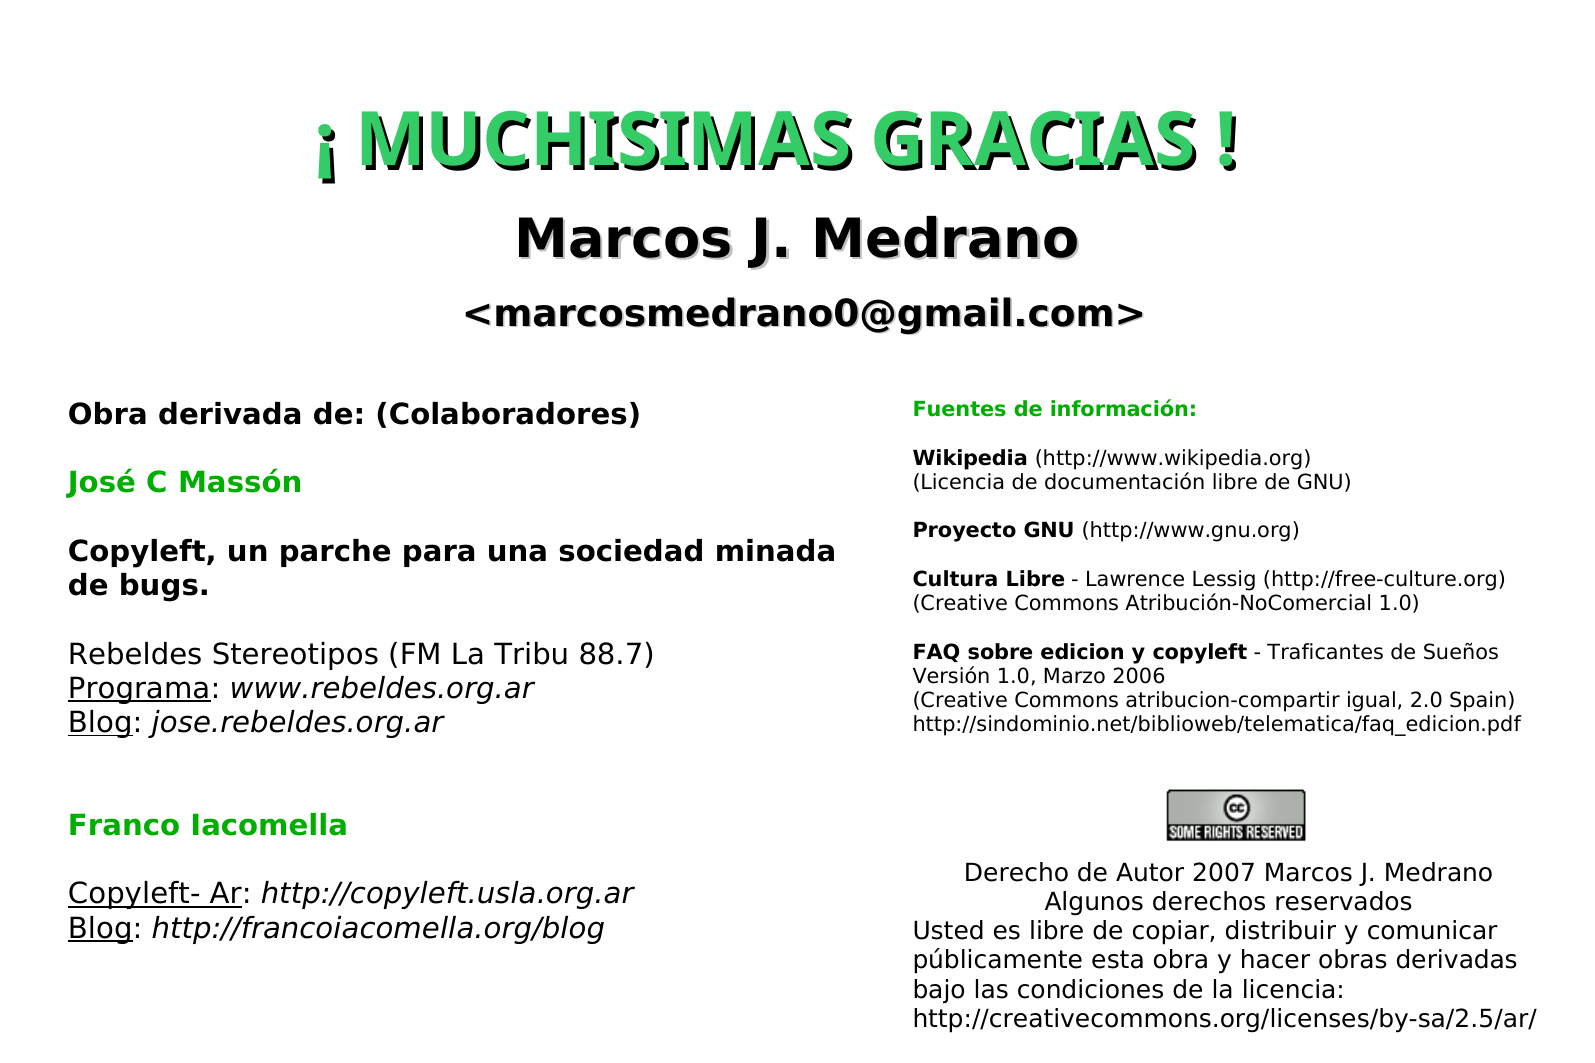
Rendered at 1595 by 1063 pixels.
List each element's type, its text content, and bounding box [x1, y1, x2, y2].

text_box <marcosmedrano0@gmail.com> [447, 284, 1162, 343]
text_box Obra derivada de: (Colaboradores) José C Massón Copyleft, un parche para una sociedad minada de bugs. Rebeldes Stereotipos (FM La Tribu 88.7) Programa: www.rebeldes.org.ar Blog: jose.rebeldes.org.ar Franco Iacomella Copyleft- Ar: http://copyleft.usla.org.ar Blog: http://francoiacomella.org/blog [53, 389, 857, 953]
picture [1164, 785, 1312, 846]
text_box ¡ MUCHISIMAS GRACIAS ! [299, 78, 1418, 189]
text_box Derecho de Autor 2007 Marcos J. Medrano Algunos derechos reservados Usted es libre de copiar, distribuir y comunicar públicamente esta obra y hacer obras derivadas bajo las condiciones de la licencia: http://creativecommons.org/licenses/by-sa/2.5/ar/ [897, 850, 1577, 1042]
text_box Fuentes de información: Wikipedia (http://www.wikipedia.org) (Licencia de documentación libre de GNU) Proyecto GNU (http://www.gnu.org) Cultura Libre - Lawrence Lessig (http://free-culture.org) (Creative Commons Atribución-NoComercial 1.0) FAQ sobre edicion y copyleft - Traficantes de Sueños Versión 1.0, Marzo 2006 (Creative Commons atribucion-compartir igual, 2.0 Spain) http://sindominio.net/biblioweb/telematica/faq_edicion.pdf [897, 389, 1577, 756]
text_box Marcos J. Medrano [494, 199, 1100, 278]
